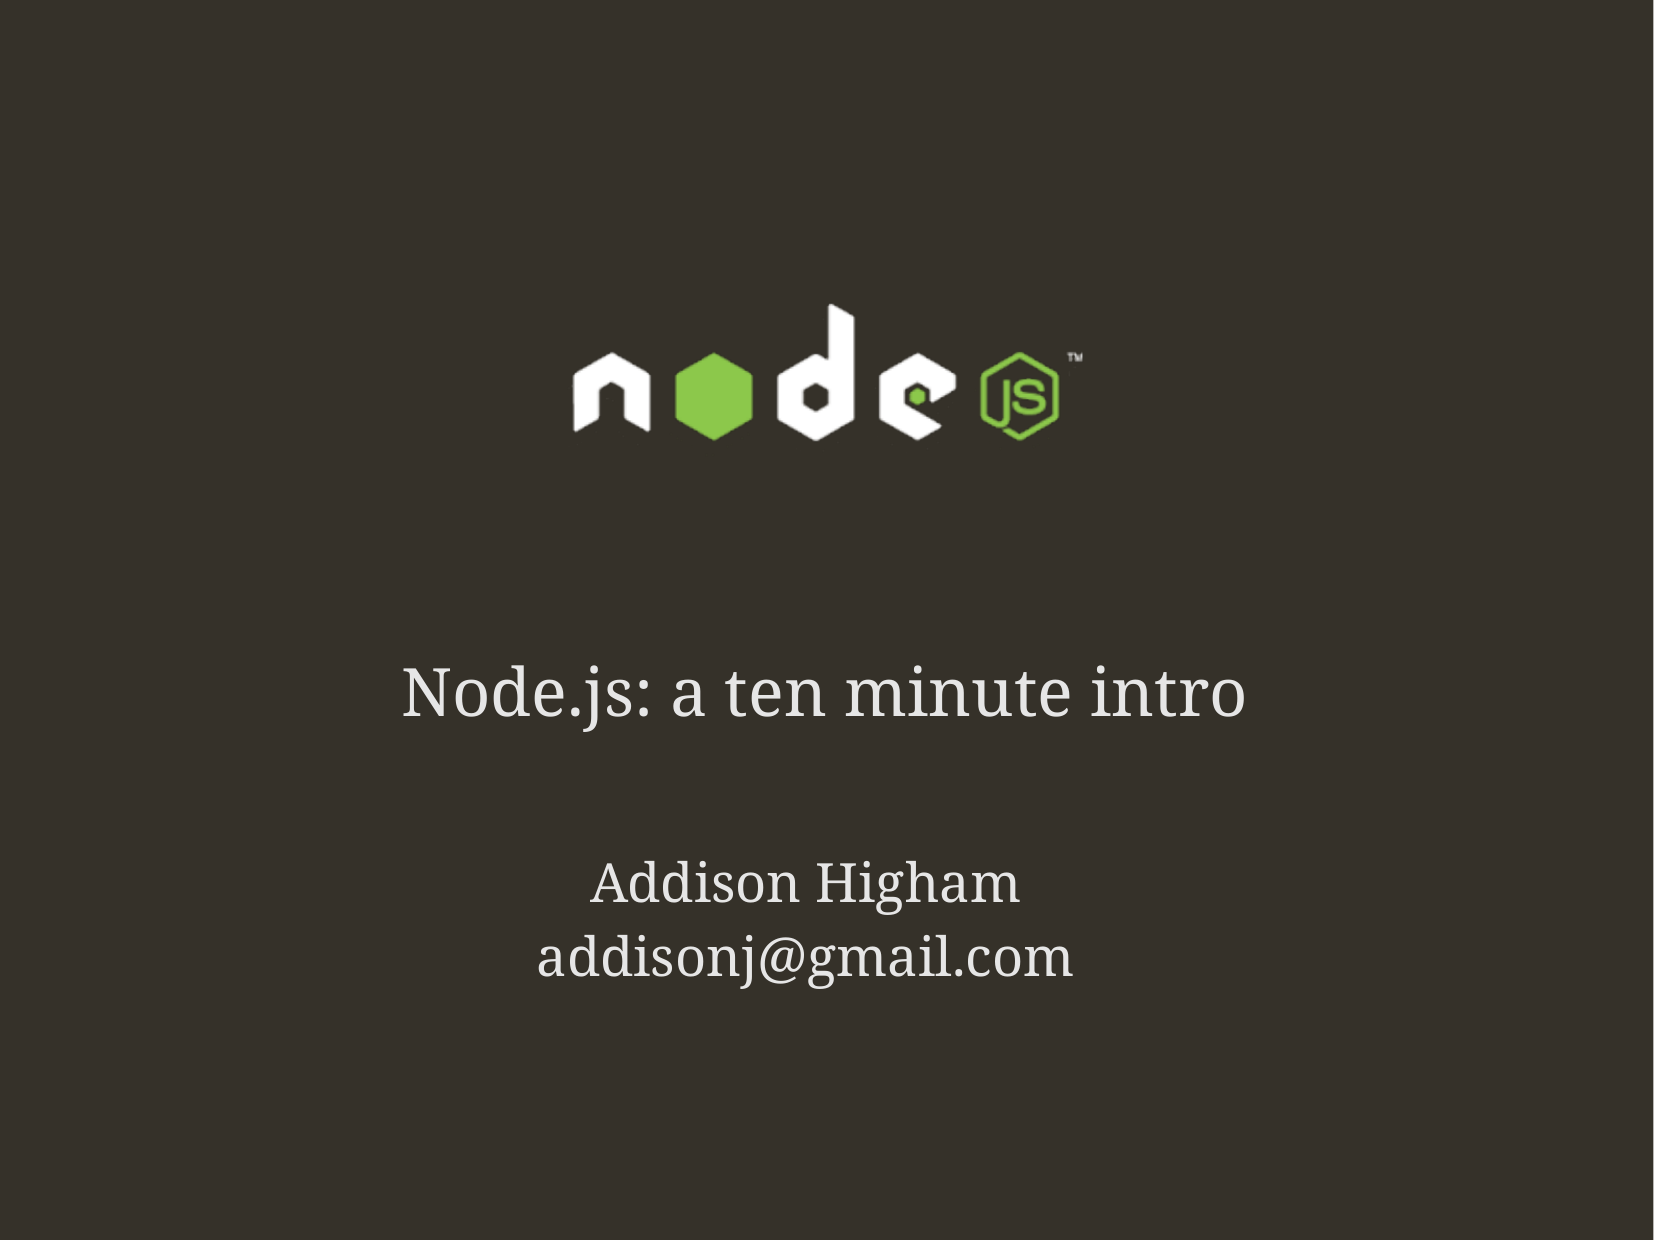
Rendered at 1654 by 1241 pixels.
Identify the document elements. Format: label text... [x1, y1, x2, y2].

subtitle Node.js: a ten minute intro [75, 562, 1576, 818]
picture [556, 256, 1098, 488]
text_box Addison Higham addisonj@gmail.com [375, 750, 1238, 1088]
